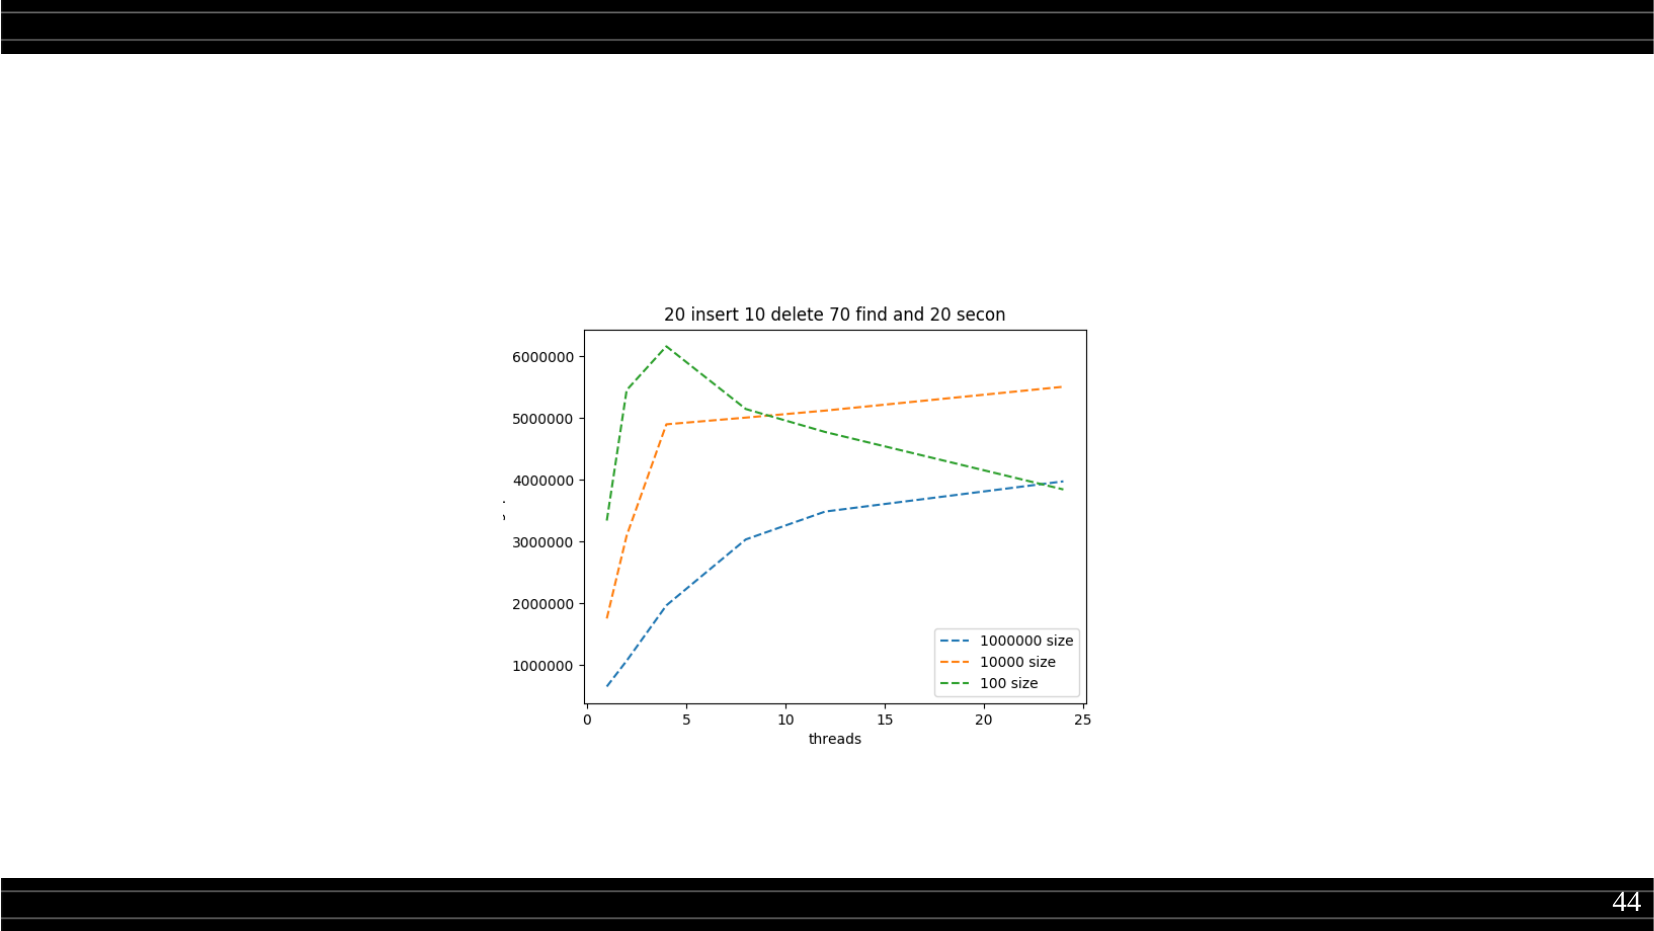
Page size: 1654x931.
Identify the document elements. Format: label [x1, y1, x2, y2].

picture [1, 878, 1654, 931]
picture [1, 0, 1654, 54]
picture [503, 271, 1151, 757]
